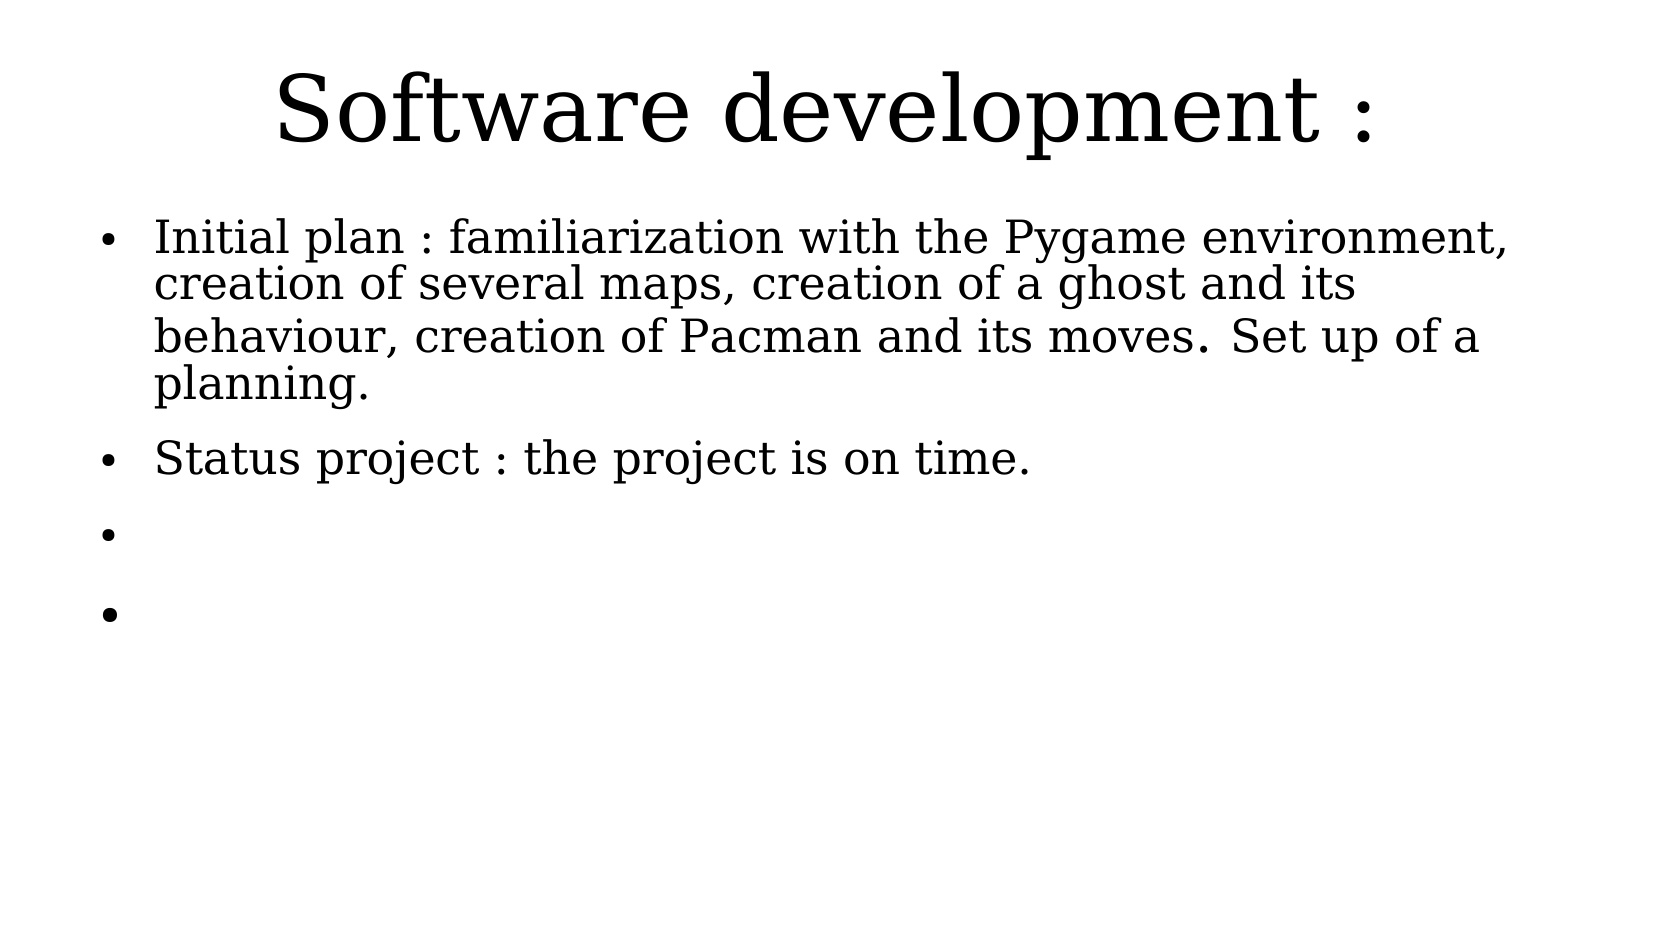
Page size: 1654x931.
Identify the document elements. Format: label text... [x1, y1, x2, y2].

title Software development : [82, 37, 1571, 193]
list Initial plan : familiarization with the Pygame environment, creation of several maps, creation of a ghost and its behaviour, creation of Pacman and its moves. Set up of a planning. Status project : the project is on time. [82, 217, 1571, 758]
